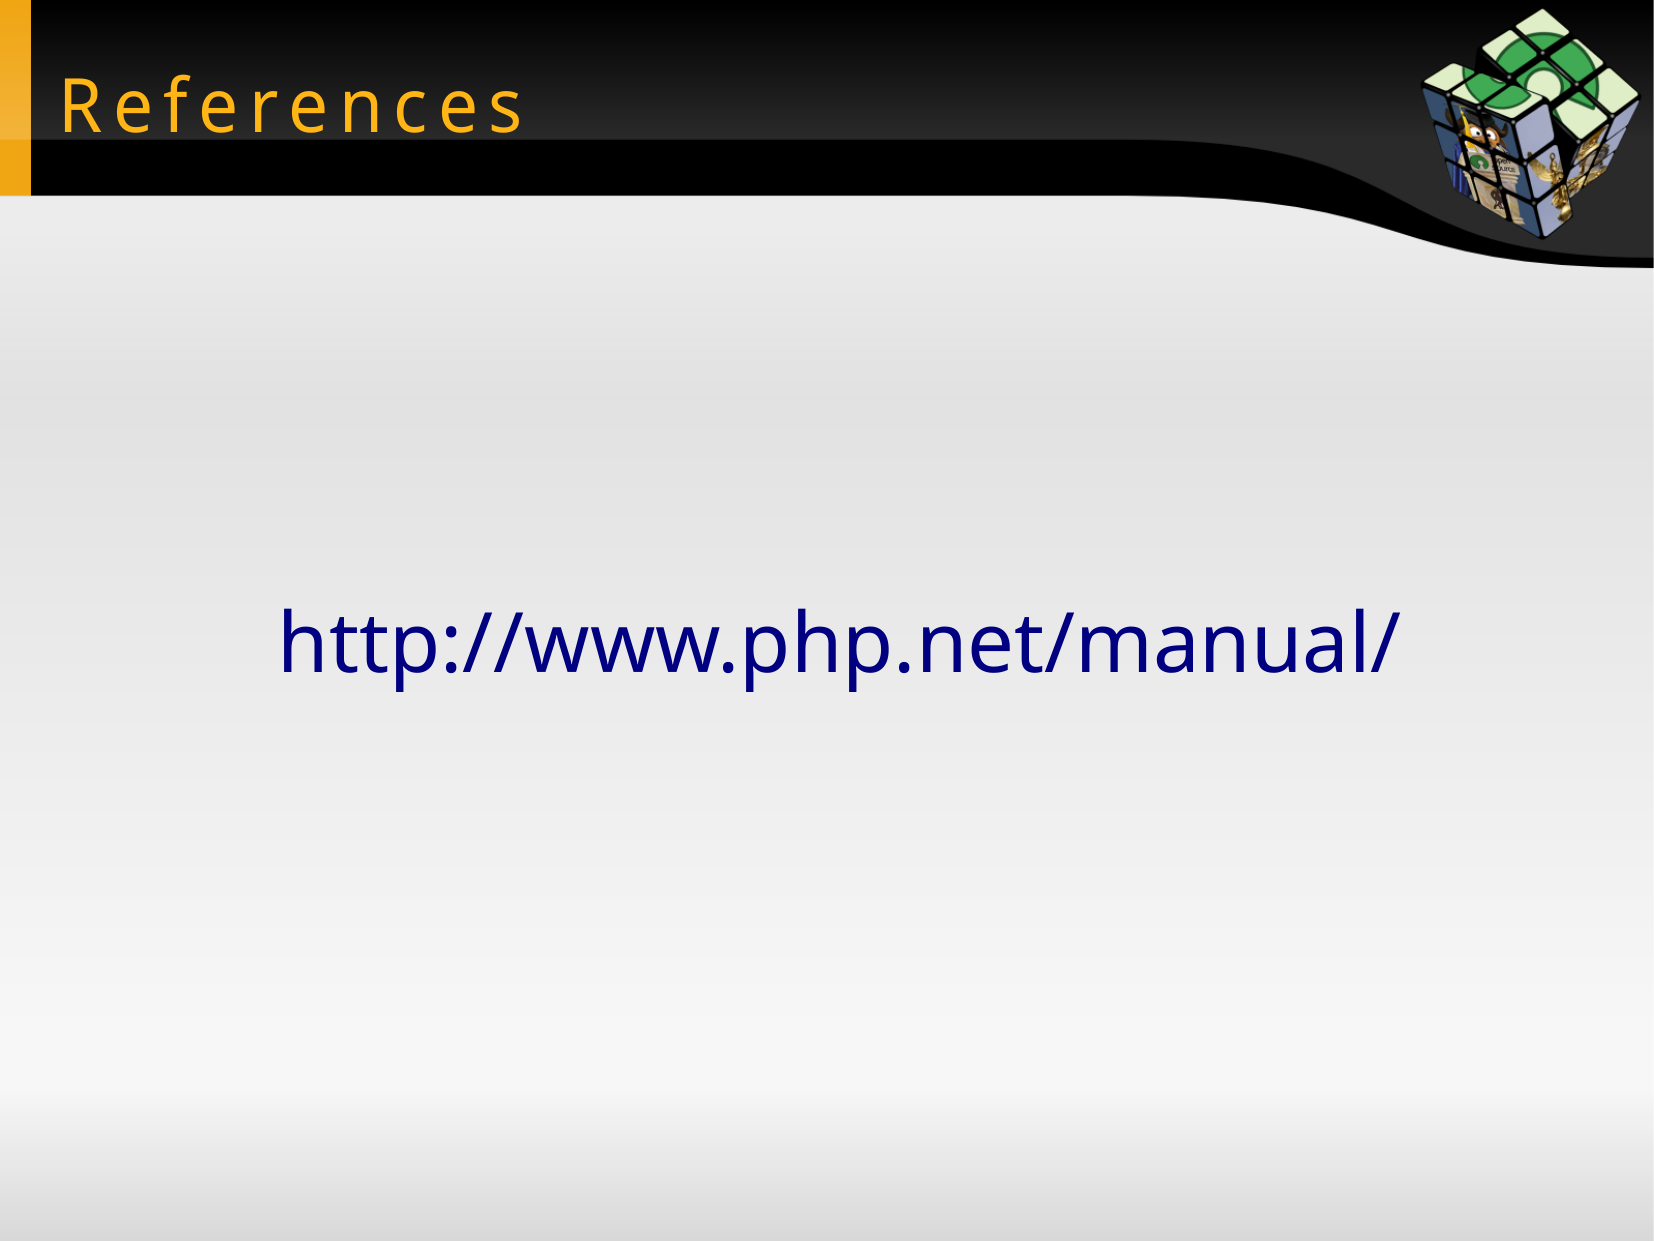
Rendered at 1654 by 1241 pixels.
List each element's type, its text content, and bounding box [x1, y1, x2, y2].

picture [0, 0, 1654, 1241]
title References [59, 29, 1270, 178]
text_box http://www.php.net/manual/ [263, 575, 1391, 684]
